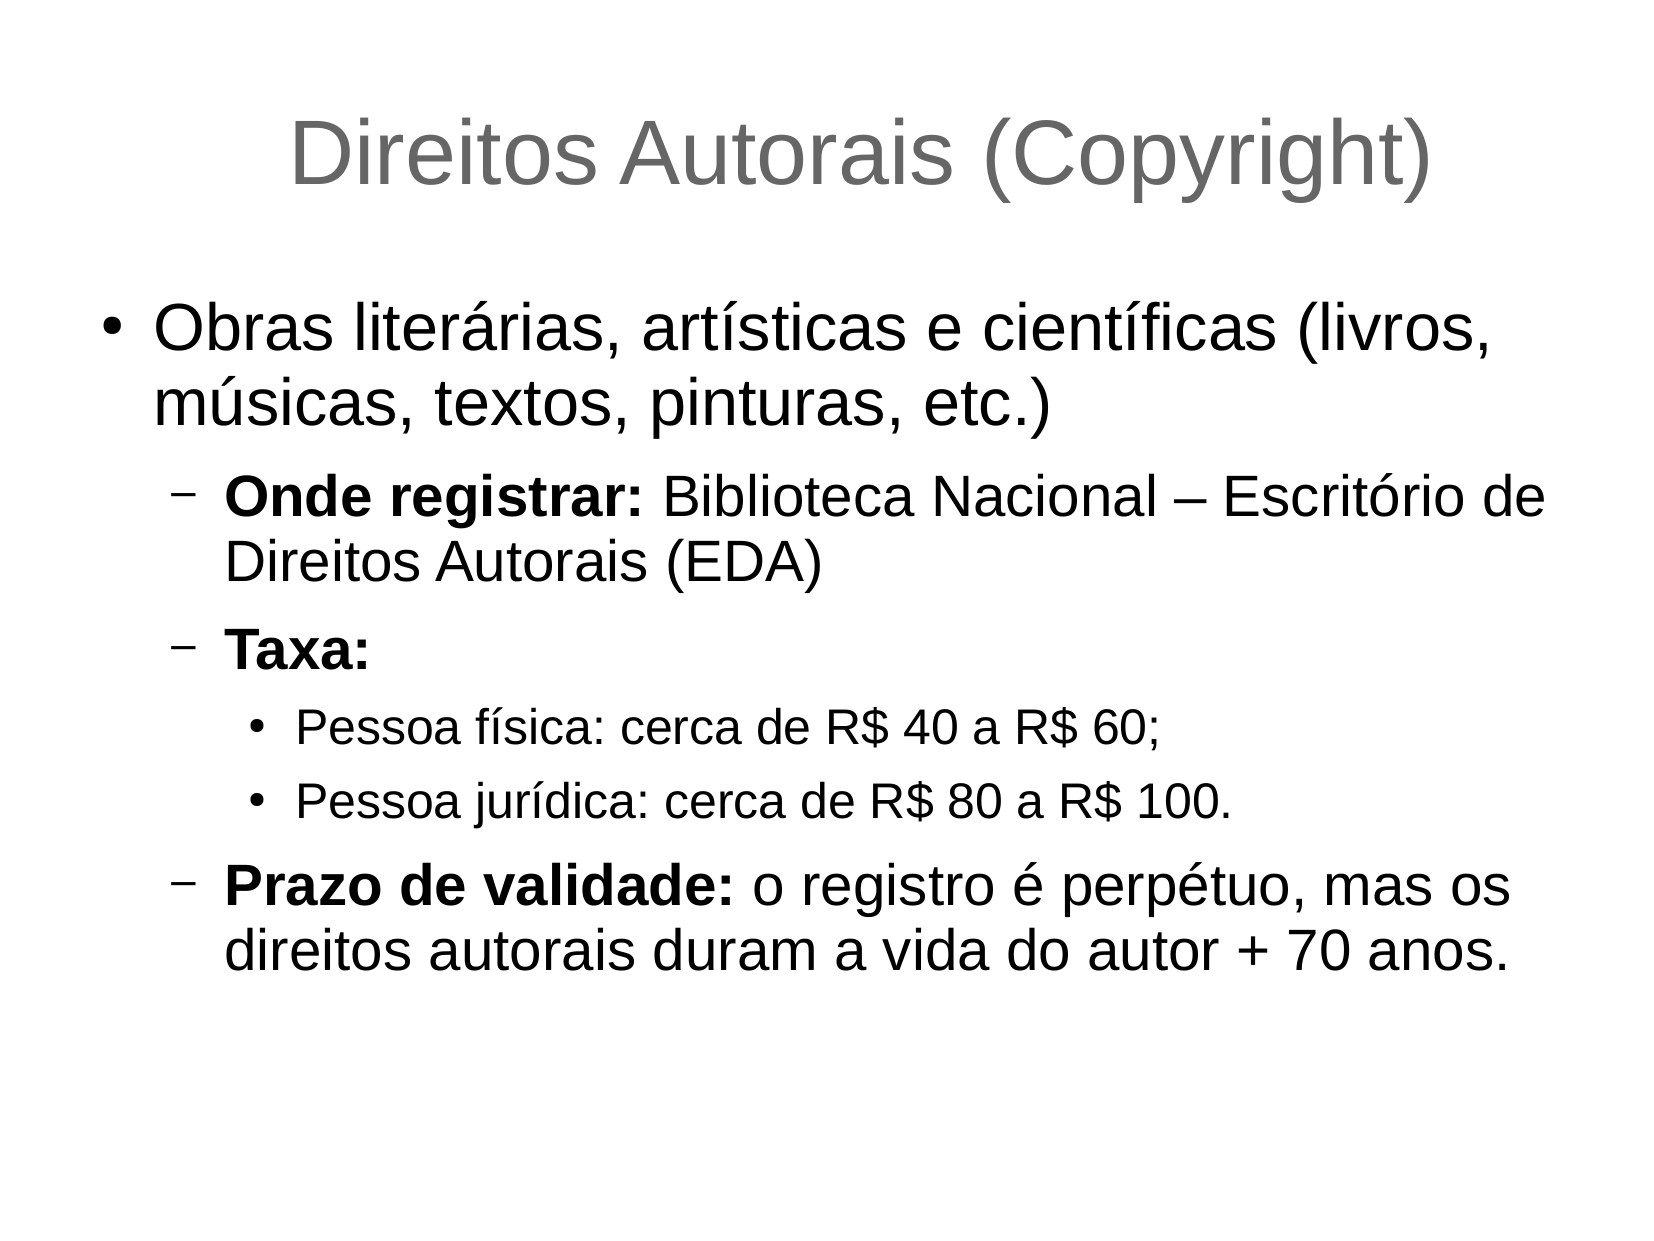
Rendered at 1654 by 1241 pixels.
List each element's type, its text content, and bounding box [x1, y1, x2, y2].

list Obras literárias, artísticas e científicas (livros, músicas, textos, pinturas, etc.) Onde registrar: Biblioteca Nacional – Escritório de Direitos Autorais (EDA) Taxa: Pessoa física: cerca de R$ 40 a R$ 60; Pessoa jurídica: cerca de R$ 80 a R$ 100. Prazo de validade: o registro é perpétuo, mas os direitos autorais duram a vida do autor + 70 anos. [82, 290, 1571, 1158]
title Direitos Autorais (Copyright) [82, 49, 1571, 257]
